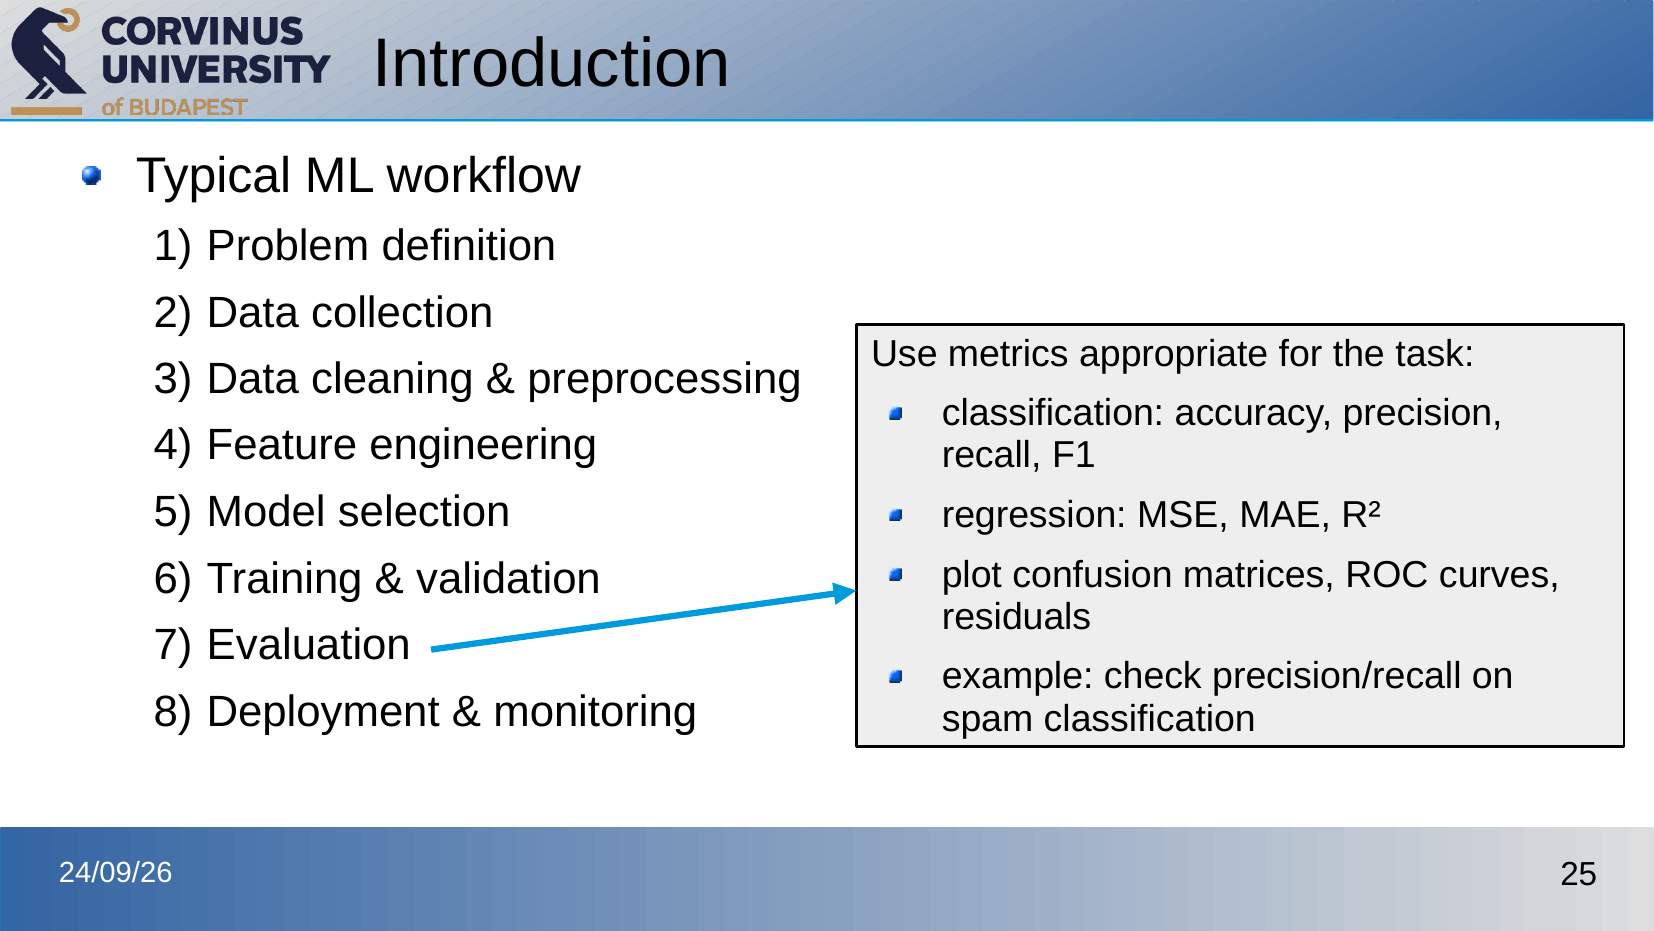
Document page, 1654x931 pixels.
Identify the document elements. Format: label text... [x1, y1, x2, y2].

title Introduction [372, 23, 1625, 103]
list Typical ML workflow Problem definition Data collection Data cleaning & preprocessing Feature engineering Model selection Training & validation Evaluation Deployment & monitoring [64, 147, 1601, 739]
picture [11, 7, 331, 115]
text_box Use metrics appropriate for the task: classification: accuracy, precision, recall, F1 regression: MSE, MAE, R² plot confusion matrices, ROC curves, residuals example: check precision/recall on spam classification [856, 324, 1625, 747]
